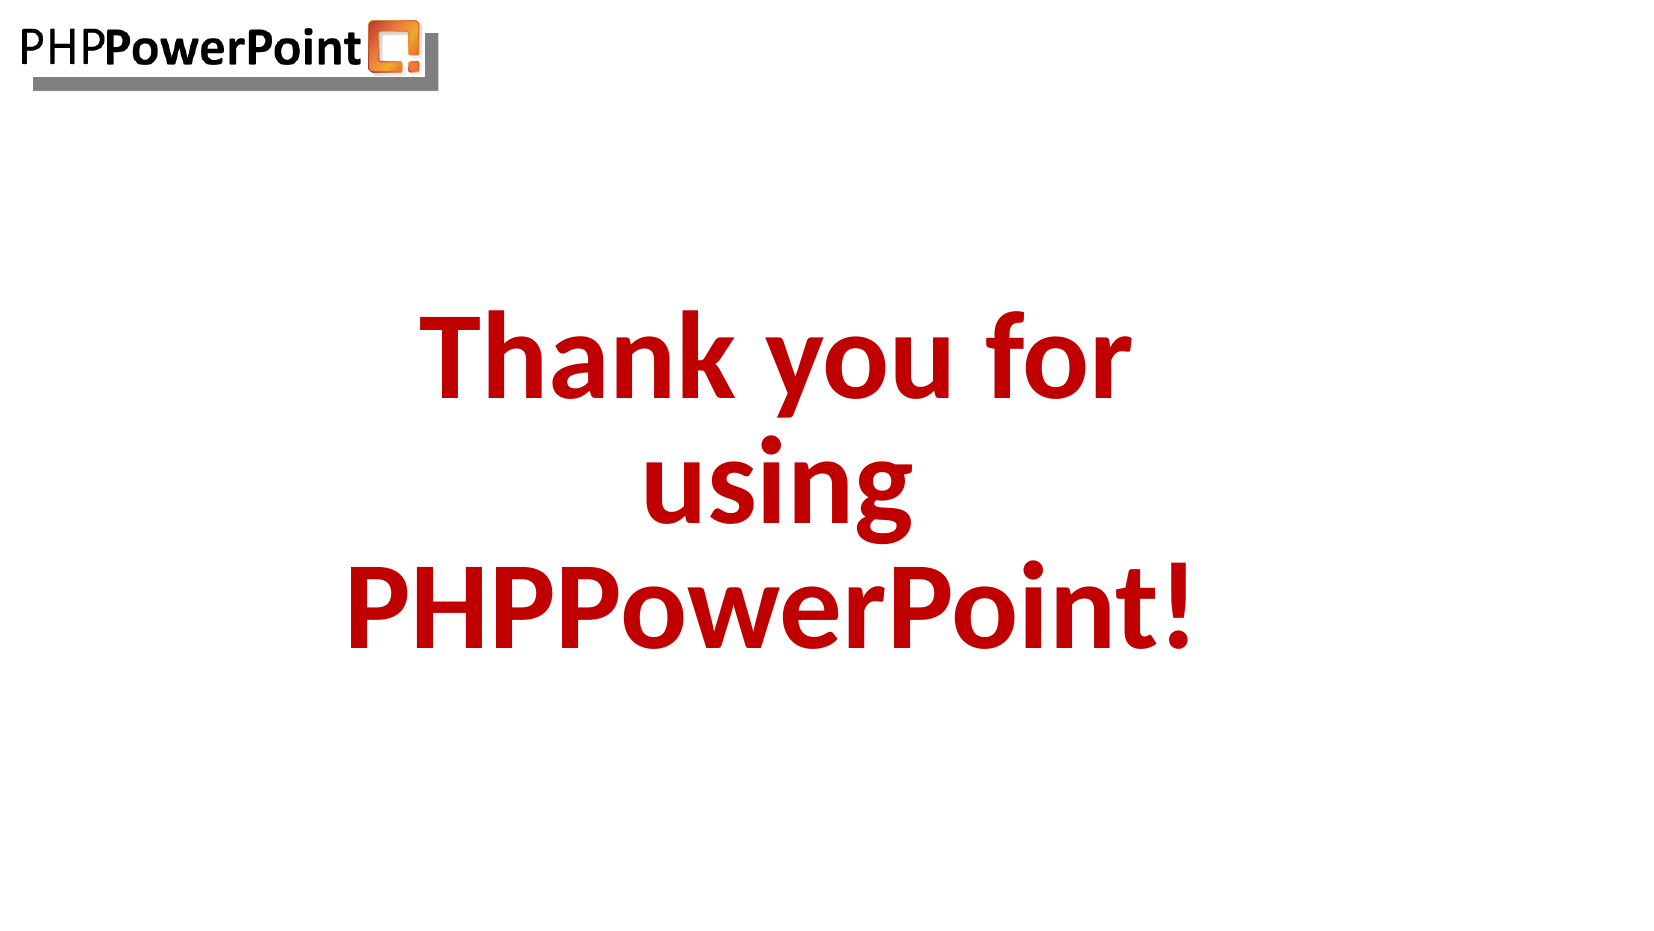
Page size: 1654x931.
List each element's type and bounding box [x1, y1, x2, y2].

picture [16, 16, 425, 77]
